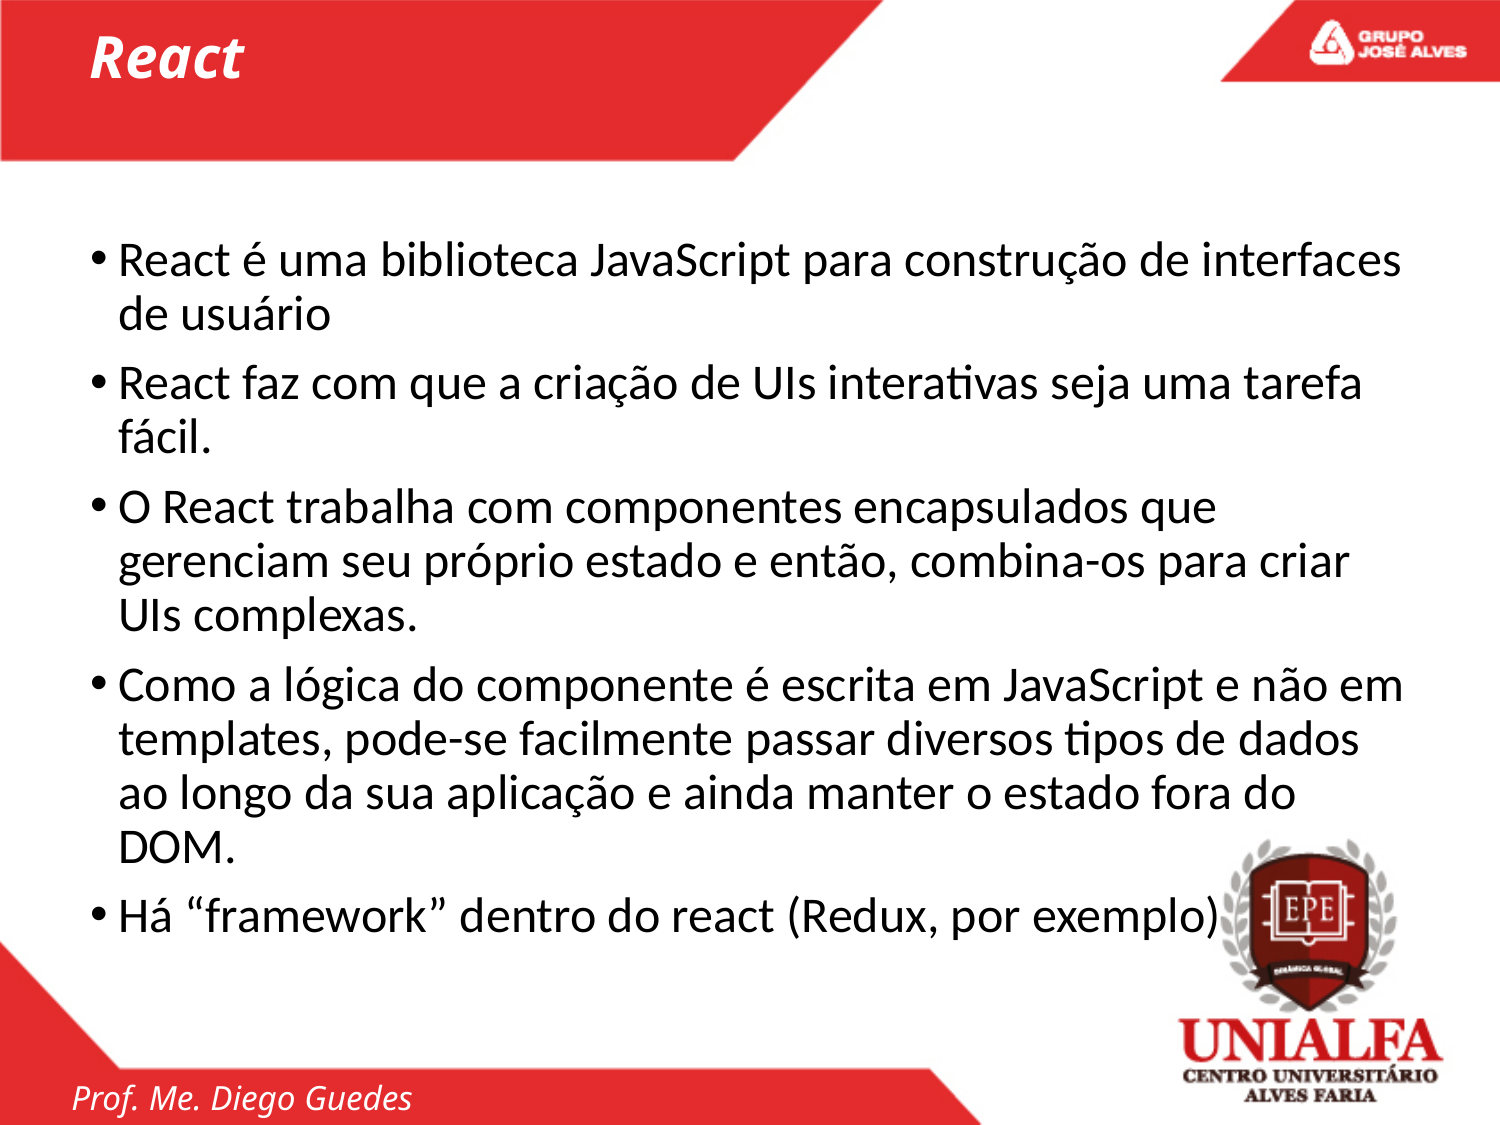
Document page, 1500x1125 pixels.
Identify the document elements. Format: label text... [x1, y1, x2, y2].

picture [0, 0, 1500, 1125]
text_box Prof. Me. Diego Guedes [56, 1070, 711, 1125]
text_box React [75, 12, 740, 98]
list React é uma biblioteca JavaScript para construção de interfaces de usuário React faz com que a criação de UIs interativas seja uma tarefa fácil. O React trabalha com componentes encapsulados que gerenciam seu próprio estado e então, combina-os para criar UIs complexas. Como a lógica do componente é escrita em JavaScript e não em templates, pode-se facilmente passar diversos tipos de dados ao longo da sua aplicação e ainda manter o estado fora do DOM. Há “framework” dentro do react (Redux, por exemplo) [75, 225, 1425, 933]
